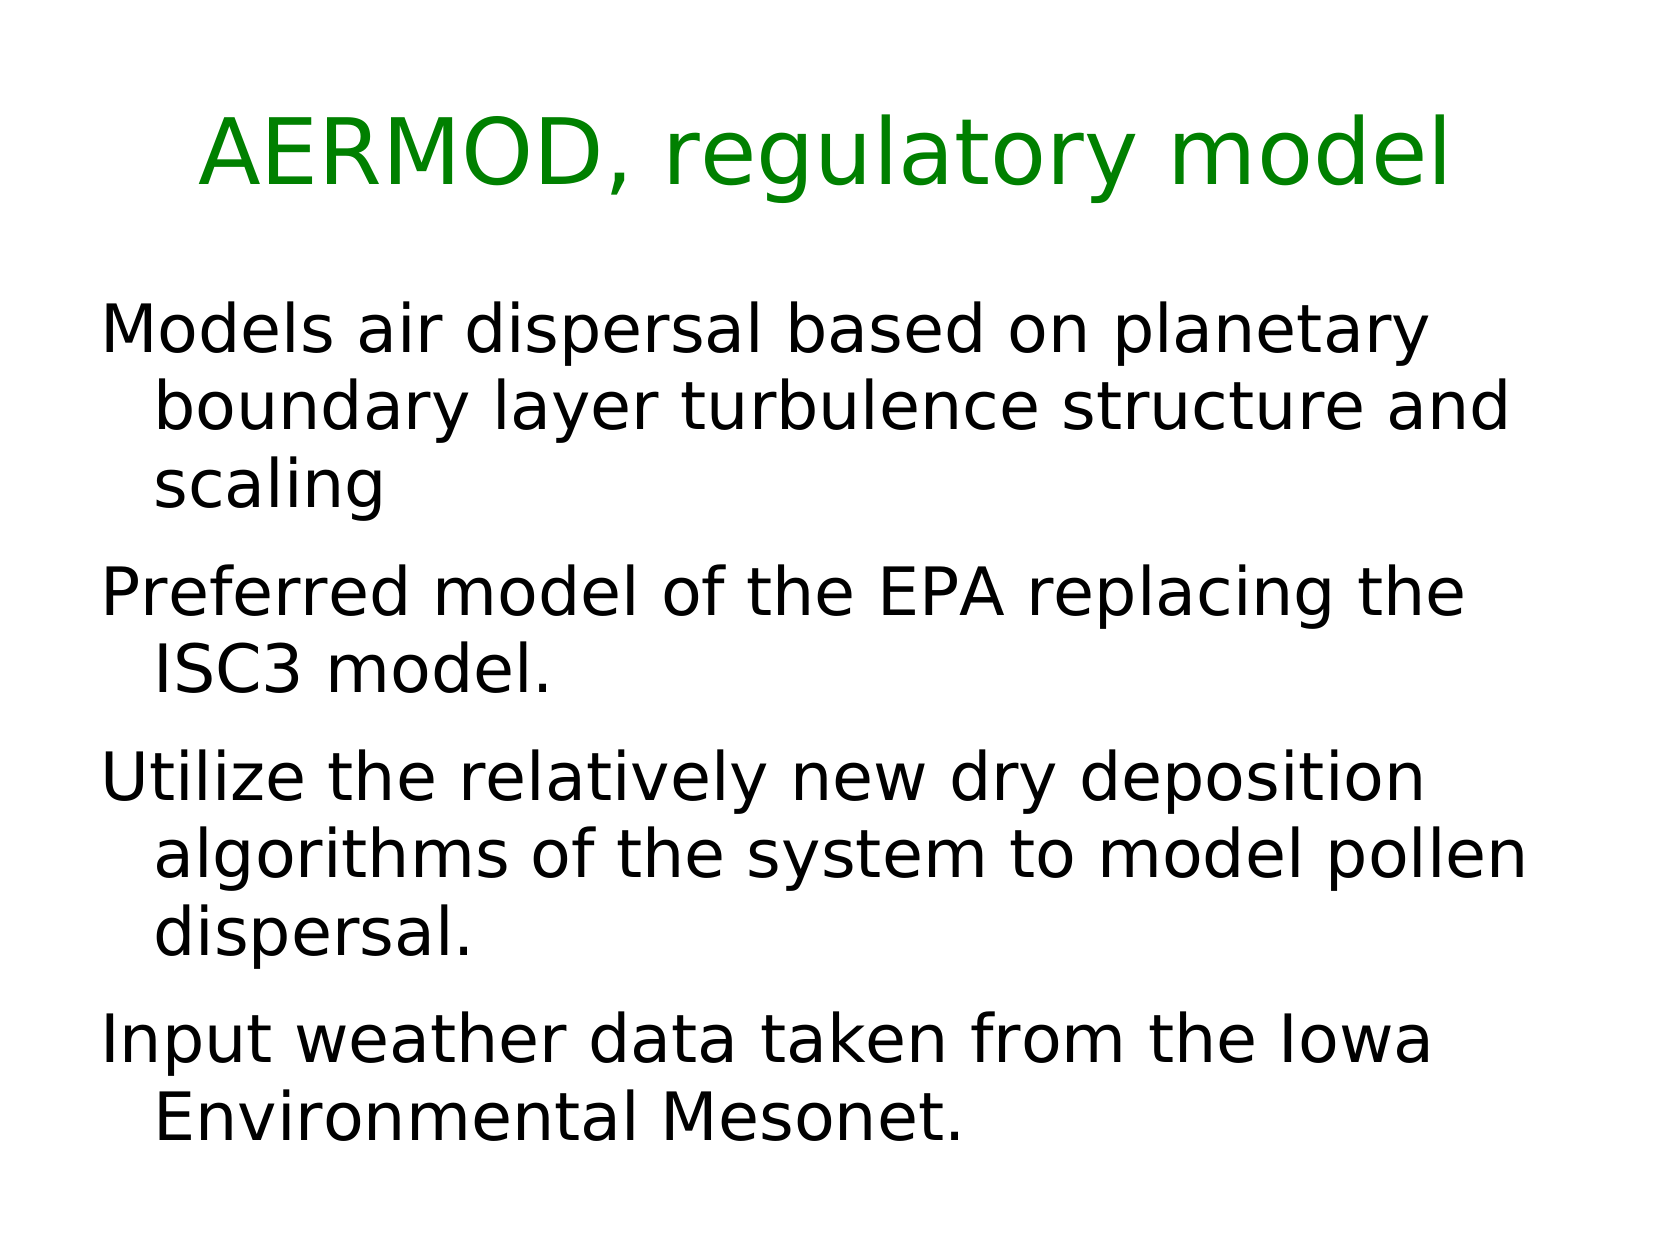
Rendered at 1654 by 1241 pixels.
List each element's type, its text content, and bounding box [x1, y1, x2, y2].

title AERMOD, regulatory model [82, 49, 1571, 257]
list Models air dispersal based on planetary boundary layer turbulence structure and scaling Preferred model of the EPA replacing the ISC3 model. Utilize the relatively new dry deposition algorithms of the system to model pollen dispersal. Input weather data taken from the Iowa Environmental Mesonet. [82, 290, 1571, 1155]
